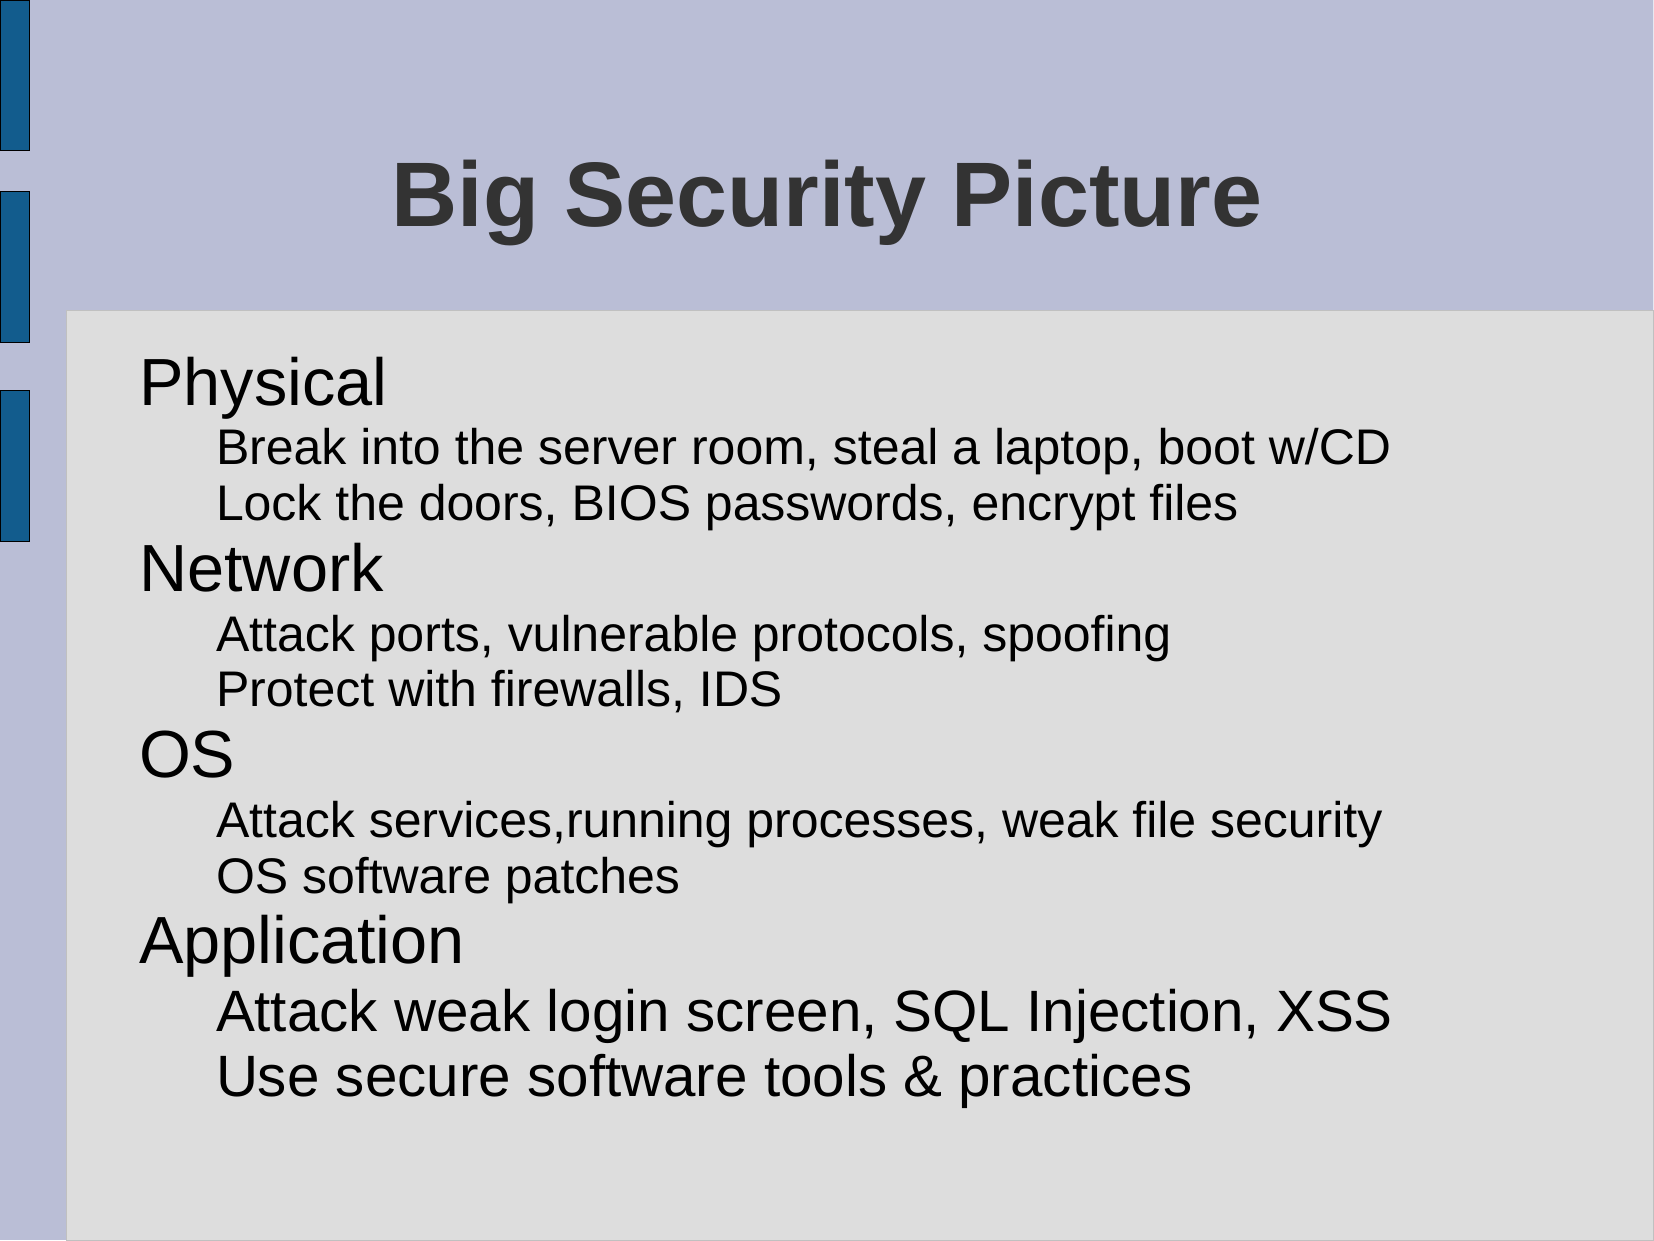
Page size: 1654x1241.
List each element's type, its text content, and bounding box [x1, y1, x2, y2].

list Physical Break into the server room, steal a laptop, boot w/CD Lock the doors, BIOS passwords, encrypt files Network Attack ports, vulnerable protocols, spoofing Protect with firewalls, IDS OS Attack services,running processes, weak file security OS software patches Application Attack weak login screen, SQL Injection, XSS Use secure software tools & practices [121, 344, 1534, 1127]
title Big Security Picture [121, 91, 1534, 299]
